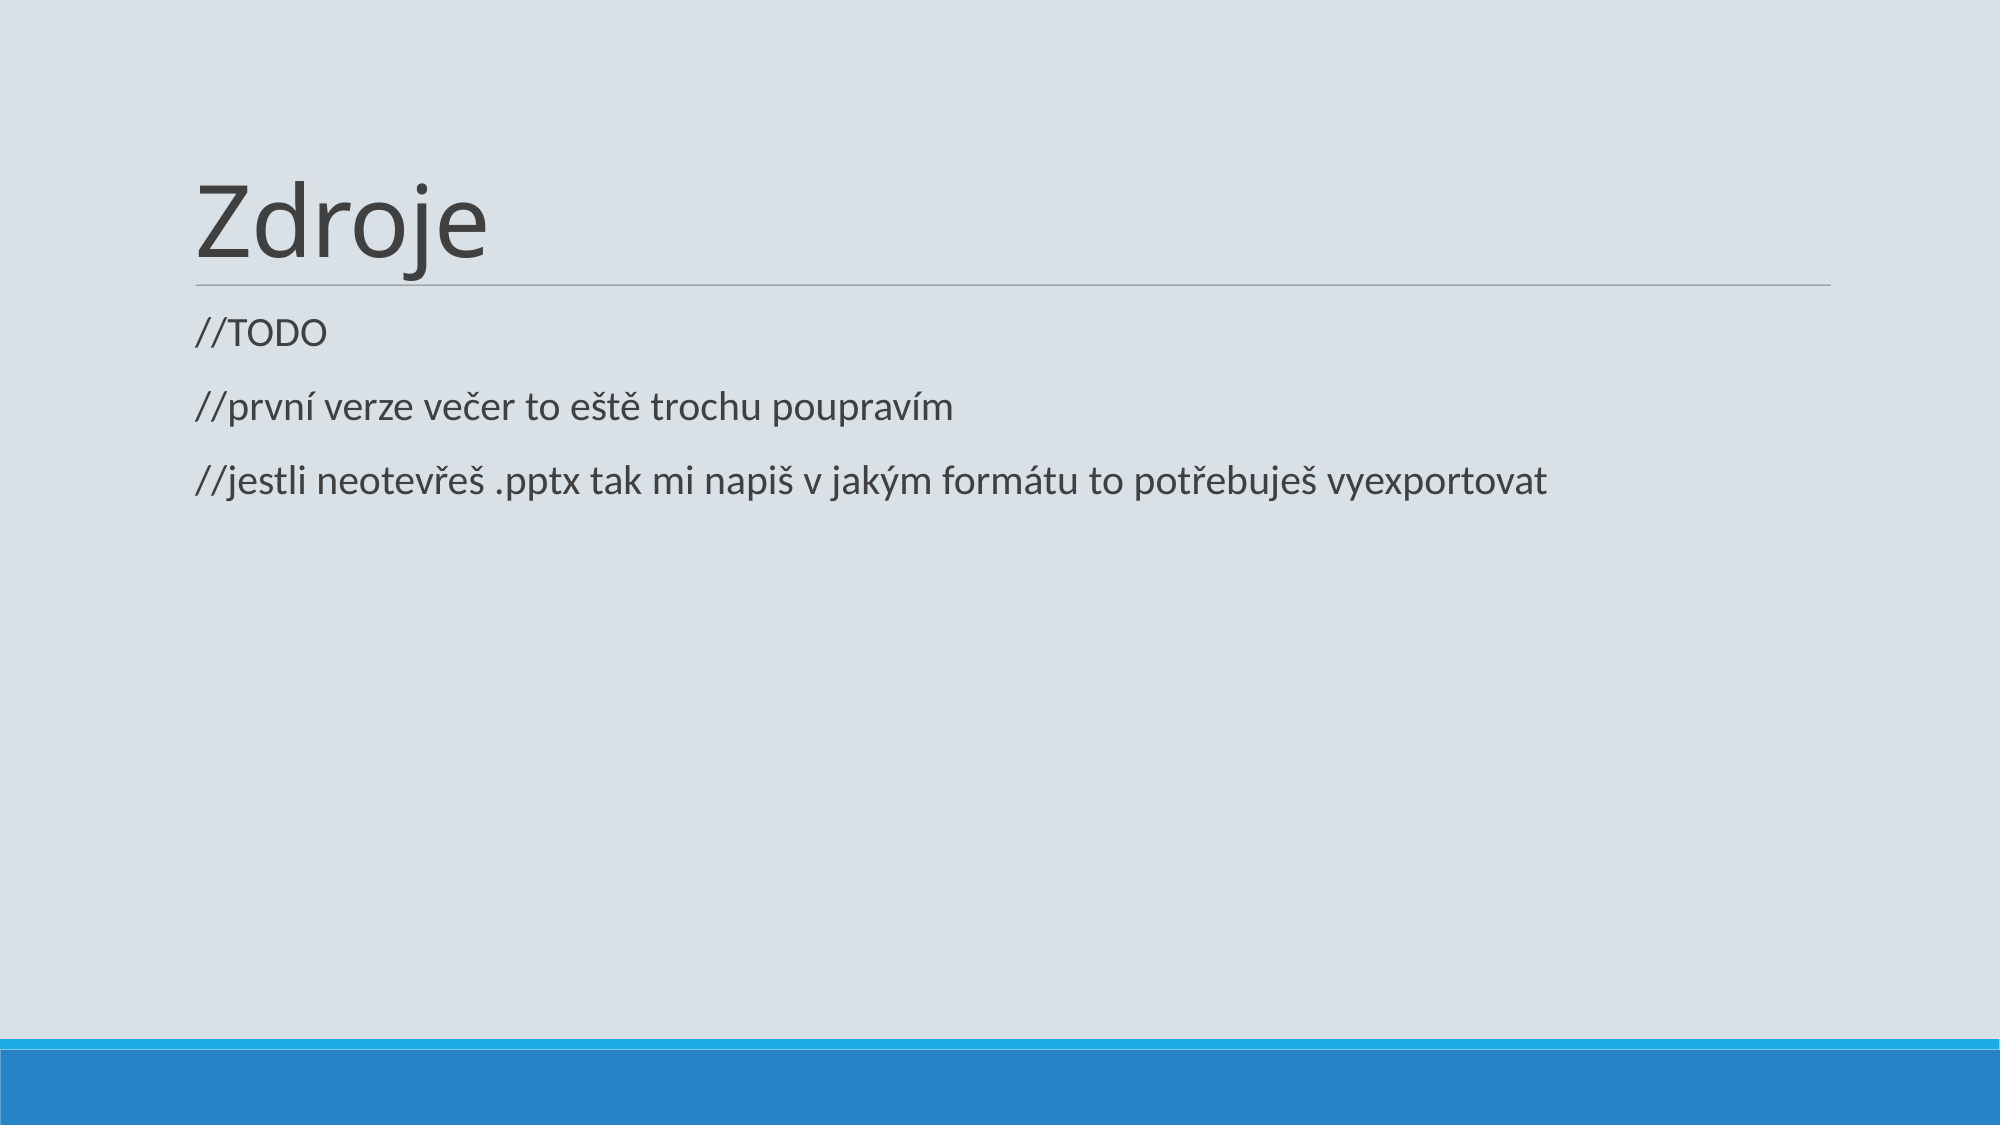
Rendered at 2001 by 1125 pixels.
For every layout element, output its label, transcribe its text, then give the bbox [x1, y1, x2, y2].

list //TODO //první verze večer to eště trochu poupravím //jestli neotevřeš .pptx tak mi napiš v jakým formátu to potřebuješ vyexportovat [180, 302, 1830, 963]
title Zdroje [180, 47, 1830, 285]
